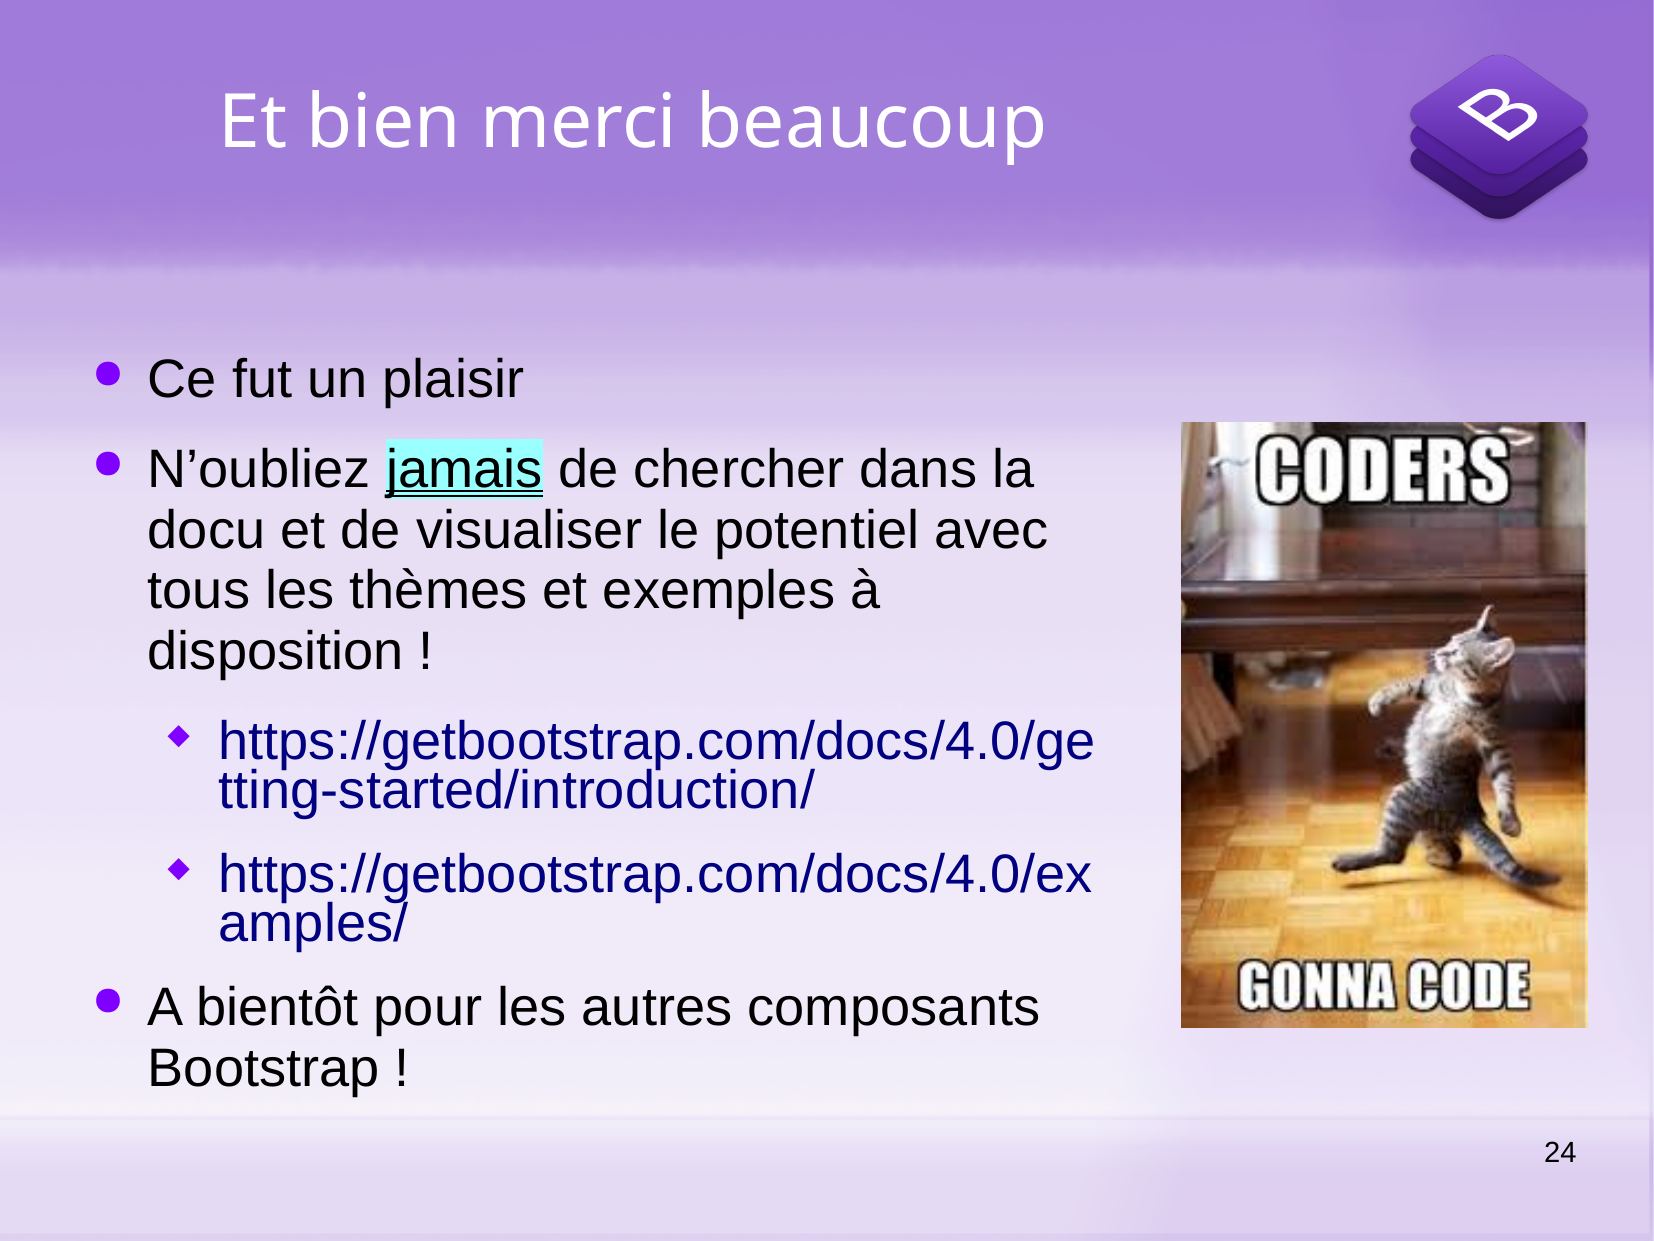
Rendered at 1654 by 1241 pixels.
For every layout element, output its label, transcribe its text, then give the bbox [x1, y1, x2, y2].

picture [0, 0, 1654, 1241]
title Et bien merci beaucoup [218, 59, 1400, 178]
list Ce fut un plaisir N’oubliez jamais de chercher dans la docu et de visualiser le potentiel avec tous les thèmes et exemples à disposition ! https://getbootstrap.com/docs/4.0/getting-started/introduction/ https://getbootstrap.com/docs/4.0/examples/ A bientôt pour les autres composants Bootstrap ! [76, 348, 1111, 1068]
